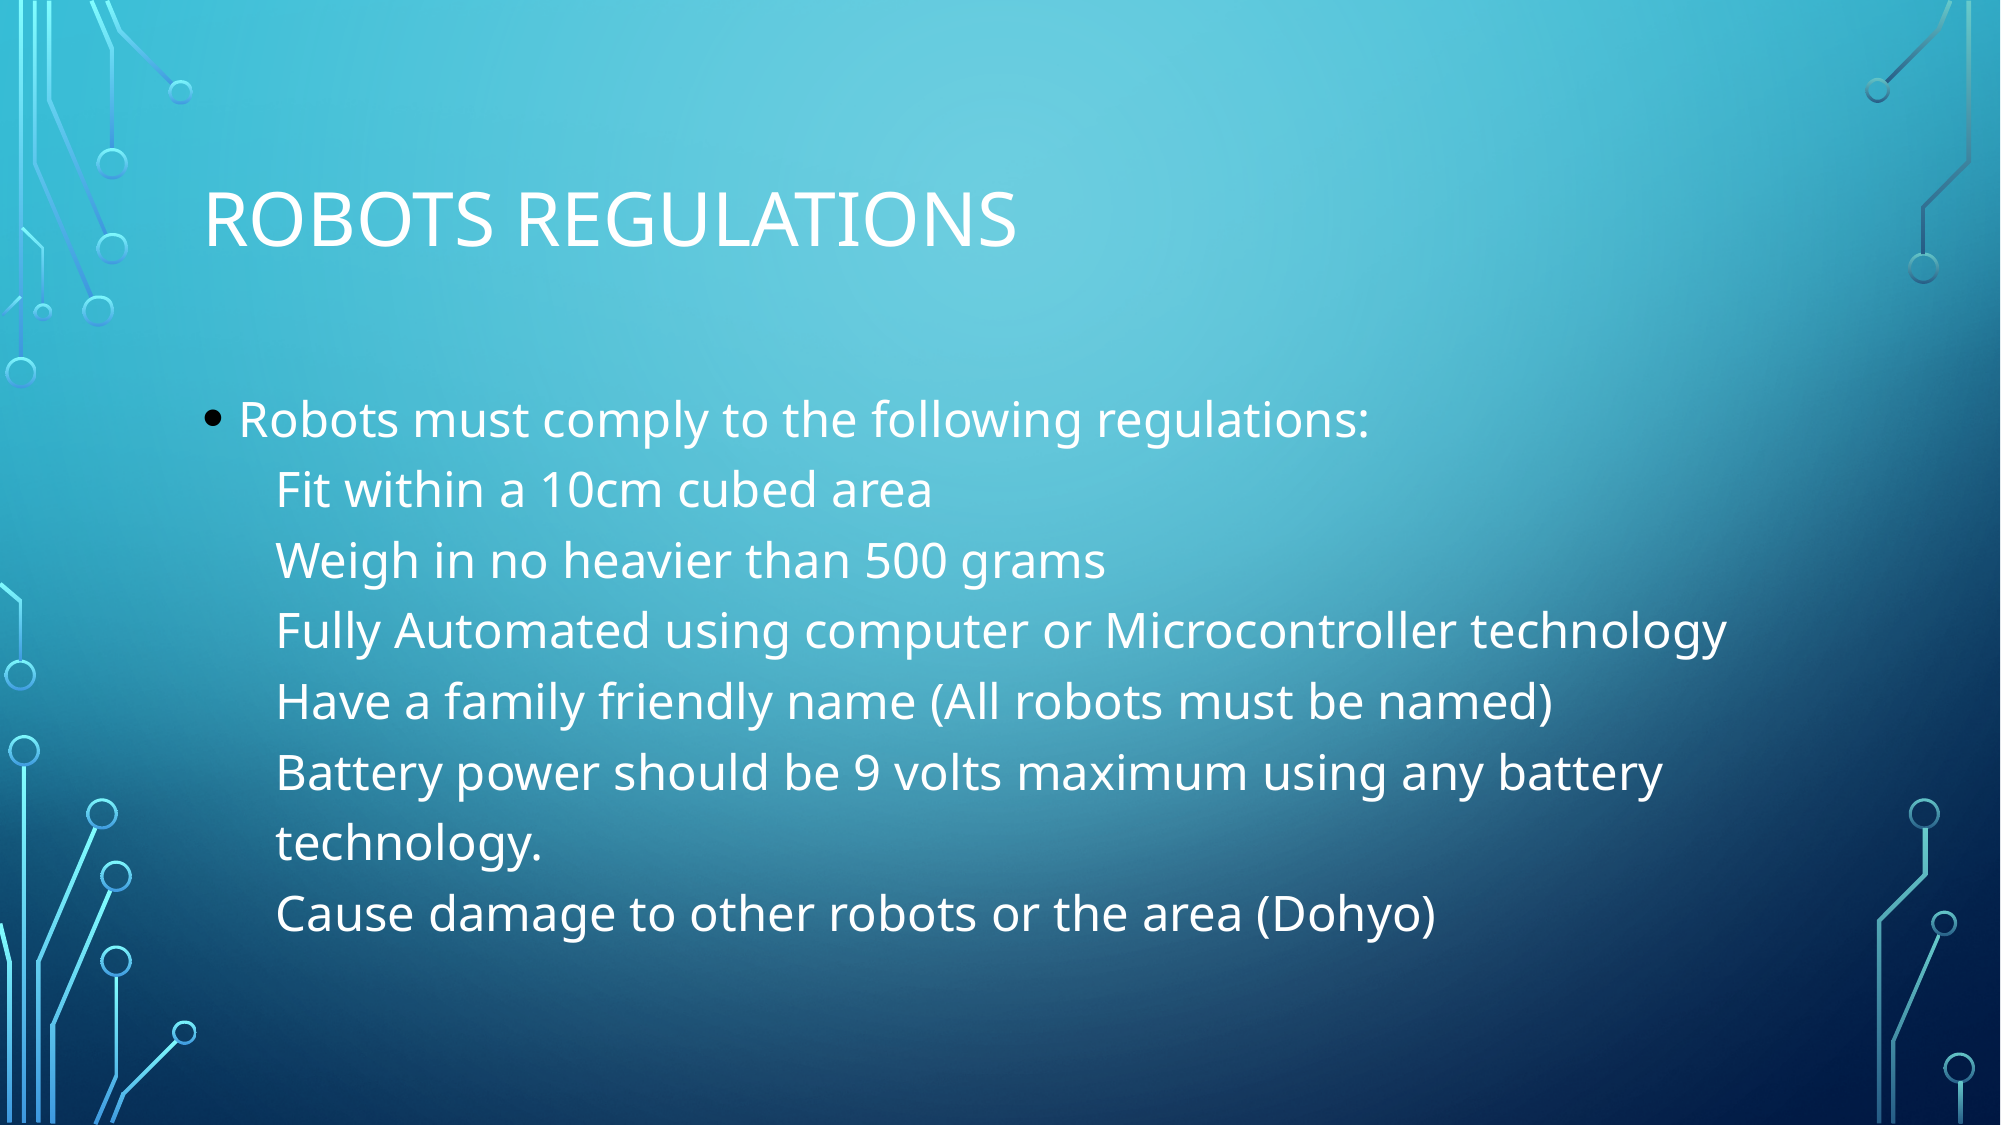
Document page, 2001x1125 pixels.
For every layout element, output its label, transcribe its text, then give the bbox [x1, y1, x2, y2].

list Robots must comply to the following regulations: Fit within a 10cm cubed area Weigh in no heavier than 500 grams Fully Automated using computer or Microcontroller technology Have a family friendly name (All robots must be named) Battery power should be 9 volts maximum using any battery technology. Cause damage to other robots or the area (Dohyo) [187, 369, 1813, 951]
title Robots Regulations [187, 101, 1813, 344]
